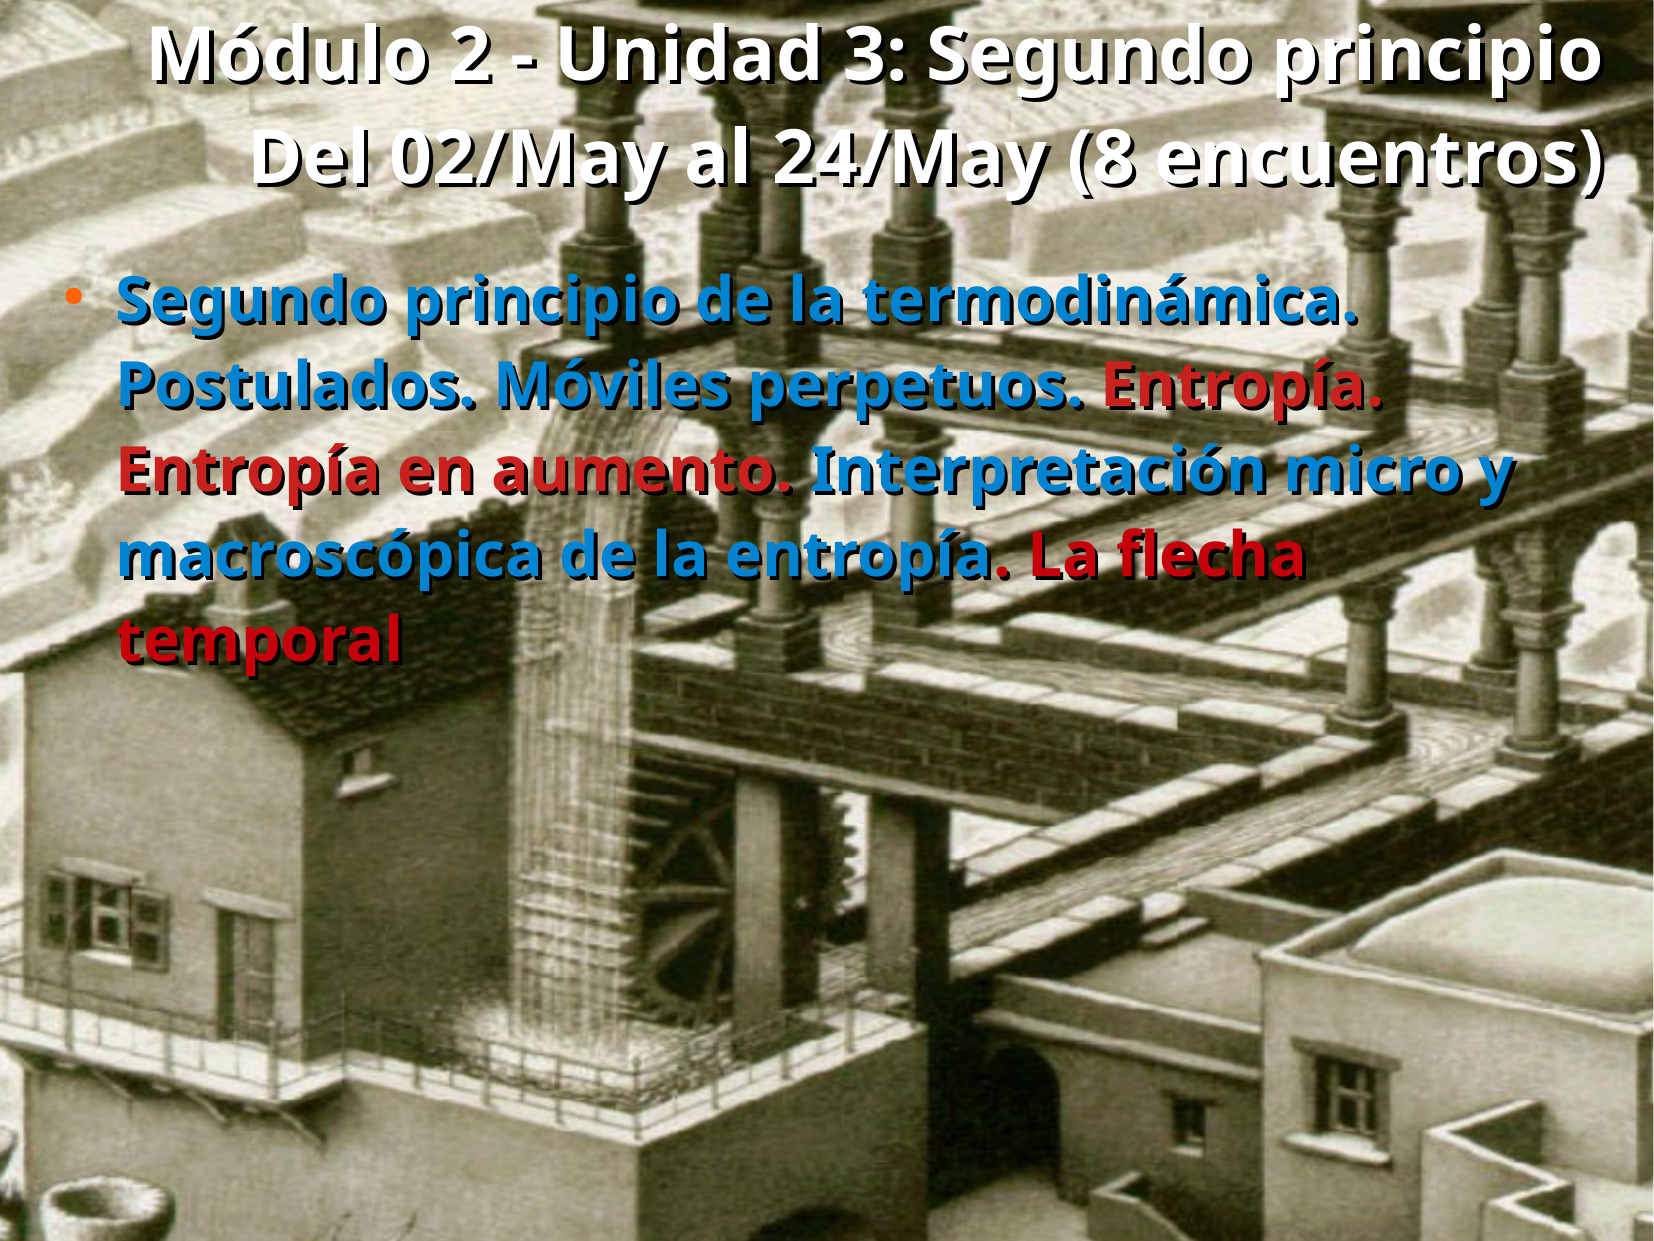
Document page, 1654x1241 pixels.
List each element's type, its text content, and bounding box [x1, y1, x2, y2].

list Segundo principio de la termodinámica. Postulados. Móviles perpetuos. Entropía. Entropía en aumento. Interpretación micro y macroscópica de la entropía. La flecha temporal [45, 255, 1606, 1156]
title Módulo 2 - Unidad 3: Segundo principio Del 02/May al 24/May (8 encuentros) [45, 11, 1606, 195]
picture [0, 0, 1654, 1241]
